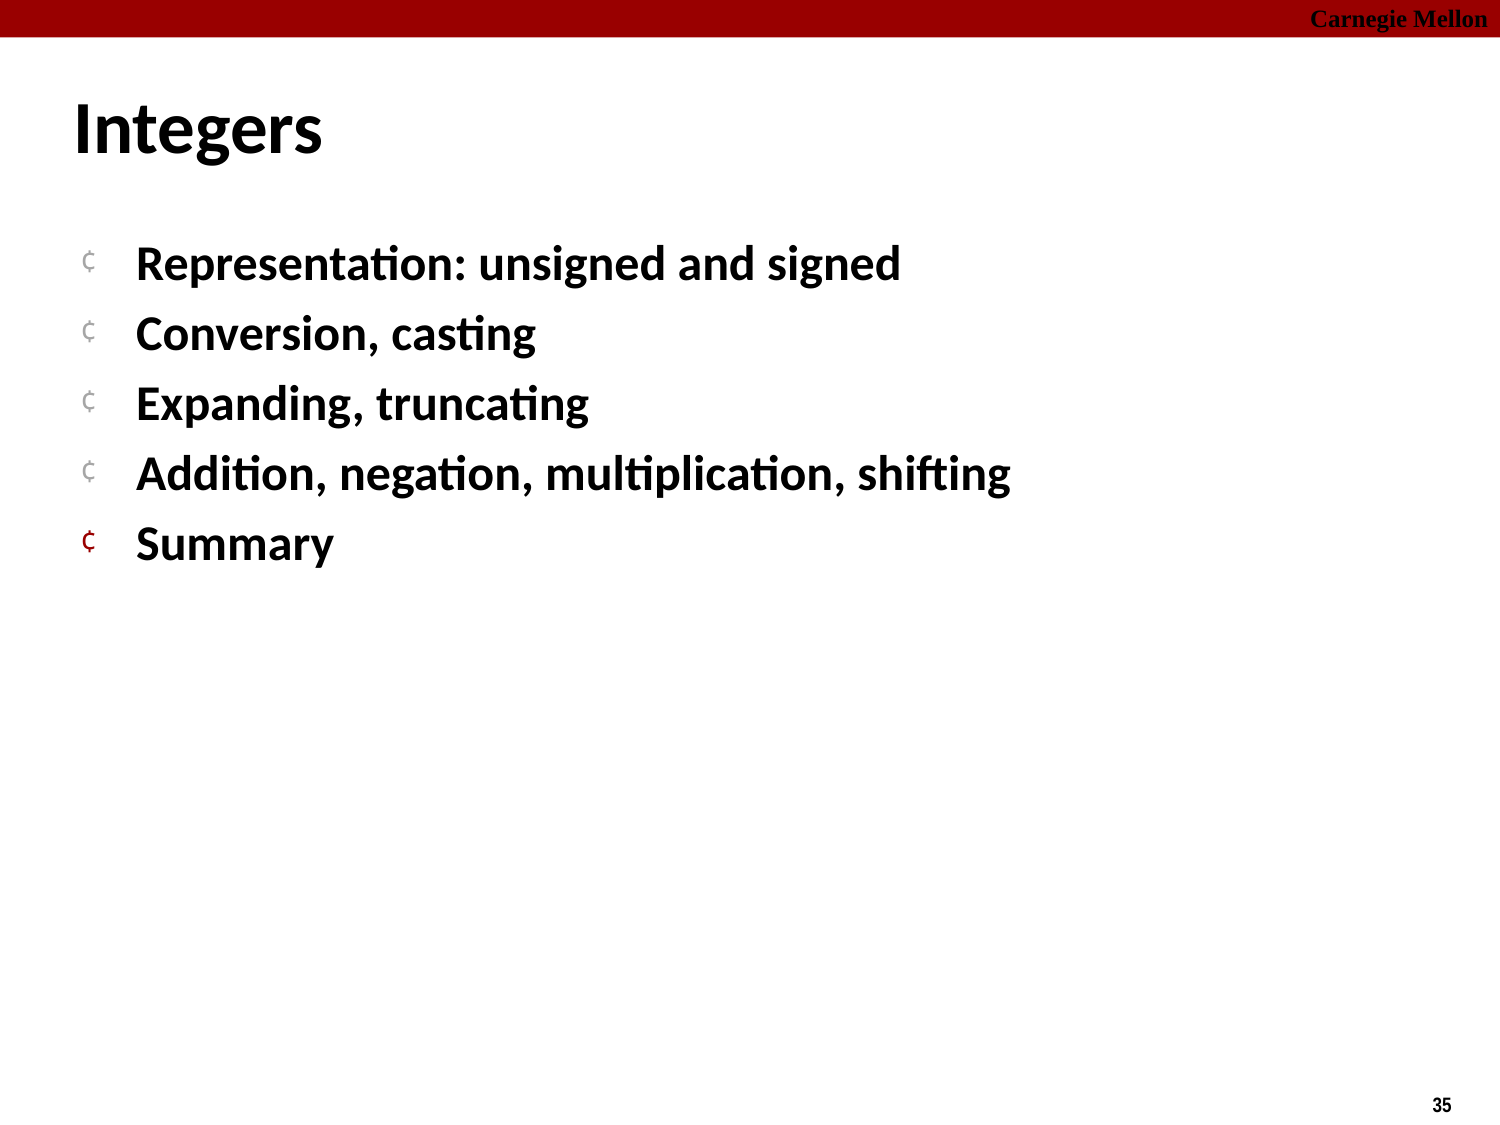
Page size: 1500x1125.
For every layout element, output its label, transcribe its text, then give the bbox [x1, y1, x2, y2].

title Integers [58, 71, 1304, 197]
list Representation: unsigned and signed Conversion, casting Expanding, truncating Addition, negation, multiplication, shifting Summary [65, 223, 1361, 1040]
